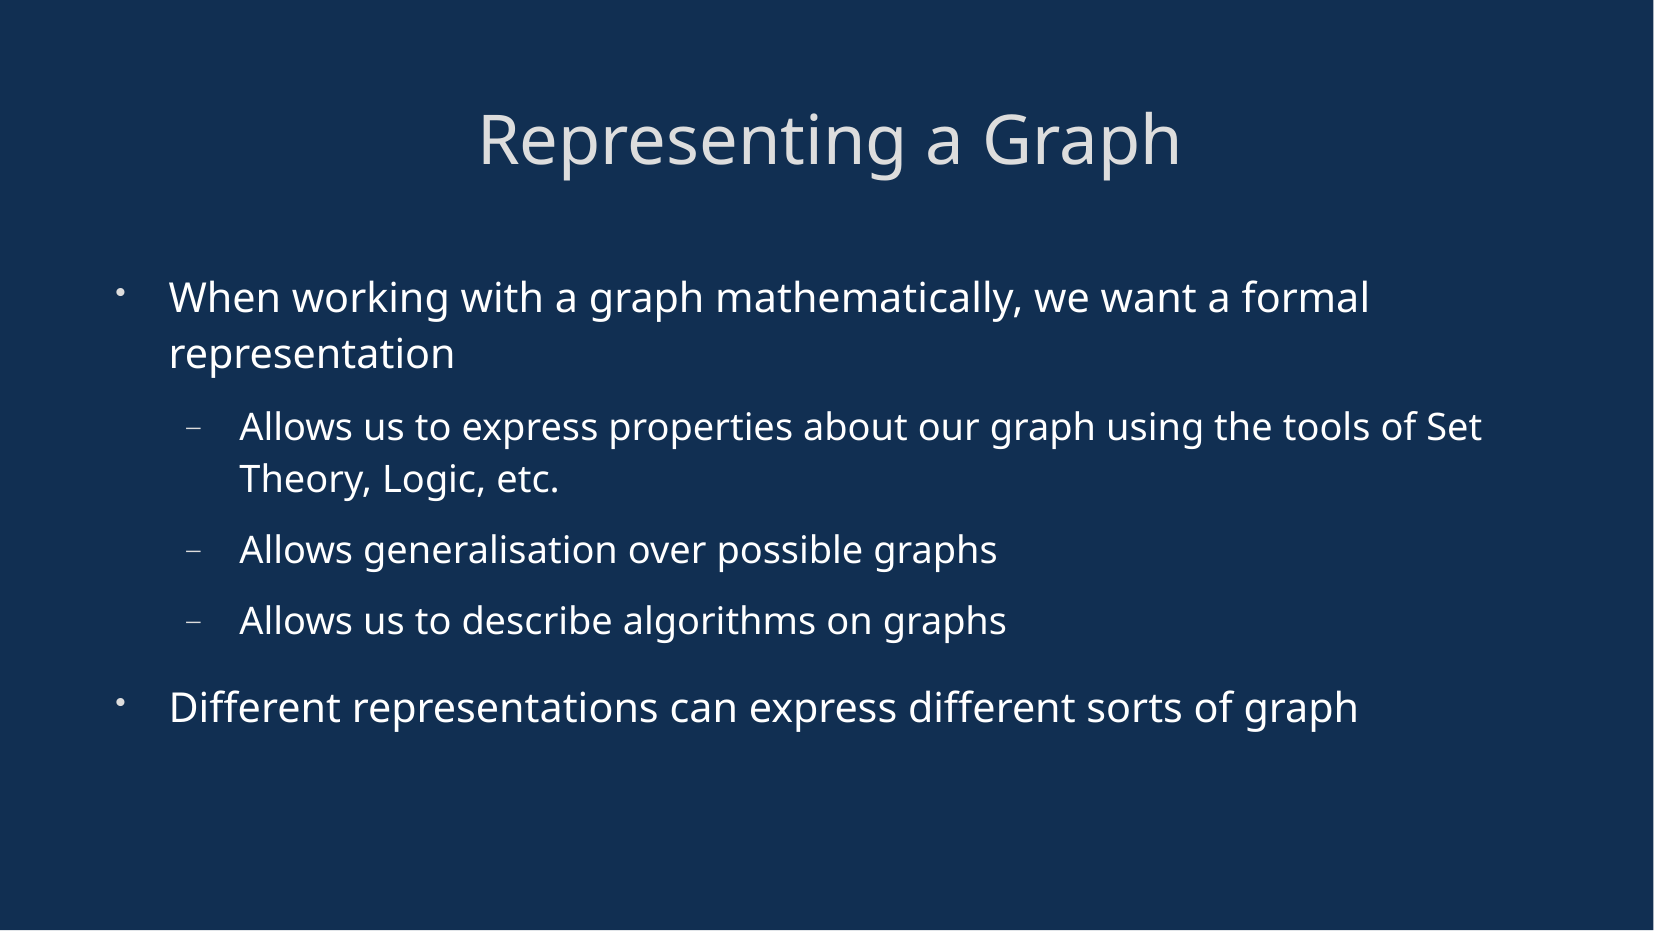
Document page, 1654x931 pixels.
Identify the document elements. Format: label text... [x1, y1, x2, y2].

list When working with a graph mathematically, we want a formal representation Allows us to express properties about our graph using the tools of Set Theory, Logic, etc. Allows generalisation over possible graphs Allows us to describe algorithms on graphs Different representations can express different sorts of graph [97, 268, 1563, 806]
title Representing a Graph [97, 56, 1563, 220]
